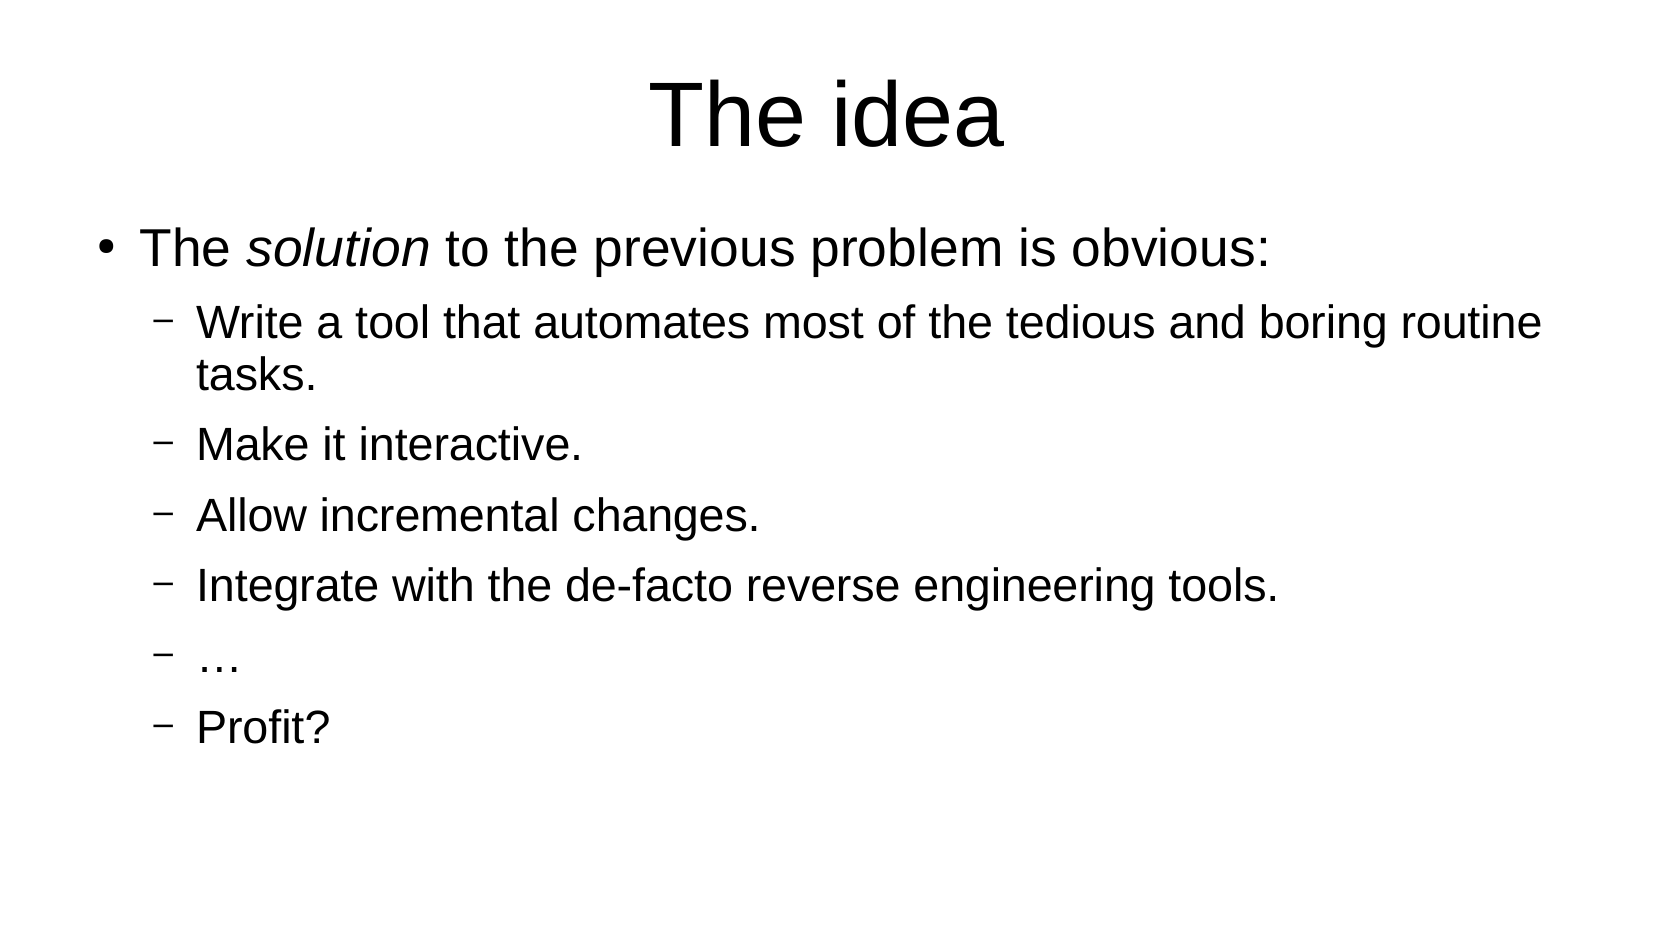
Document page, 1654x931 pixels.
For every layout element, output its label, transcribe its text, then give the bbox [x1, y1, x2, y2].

list The solution to the previous problem is obvious: Write a tool that automates most of the tedious and boring routine tasks. Make it interactive. Allow incremental changes. Integrate with the de-facto reverse engineering tools. … Profit? [82, 217, 1571, 758]
title The idea [82, 37, 1571, 193]
